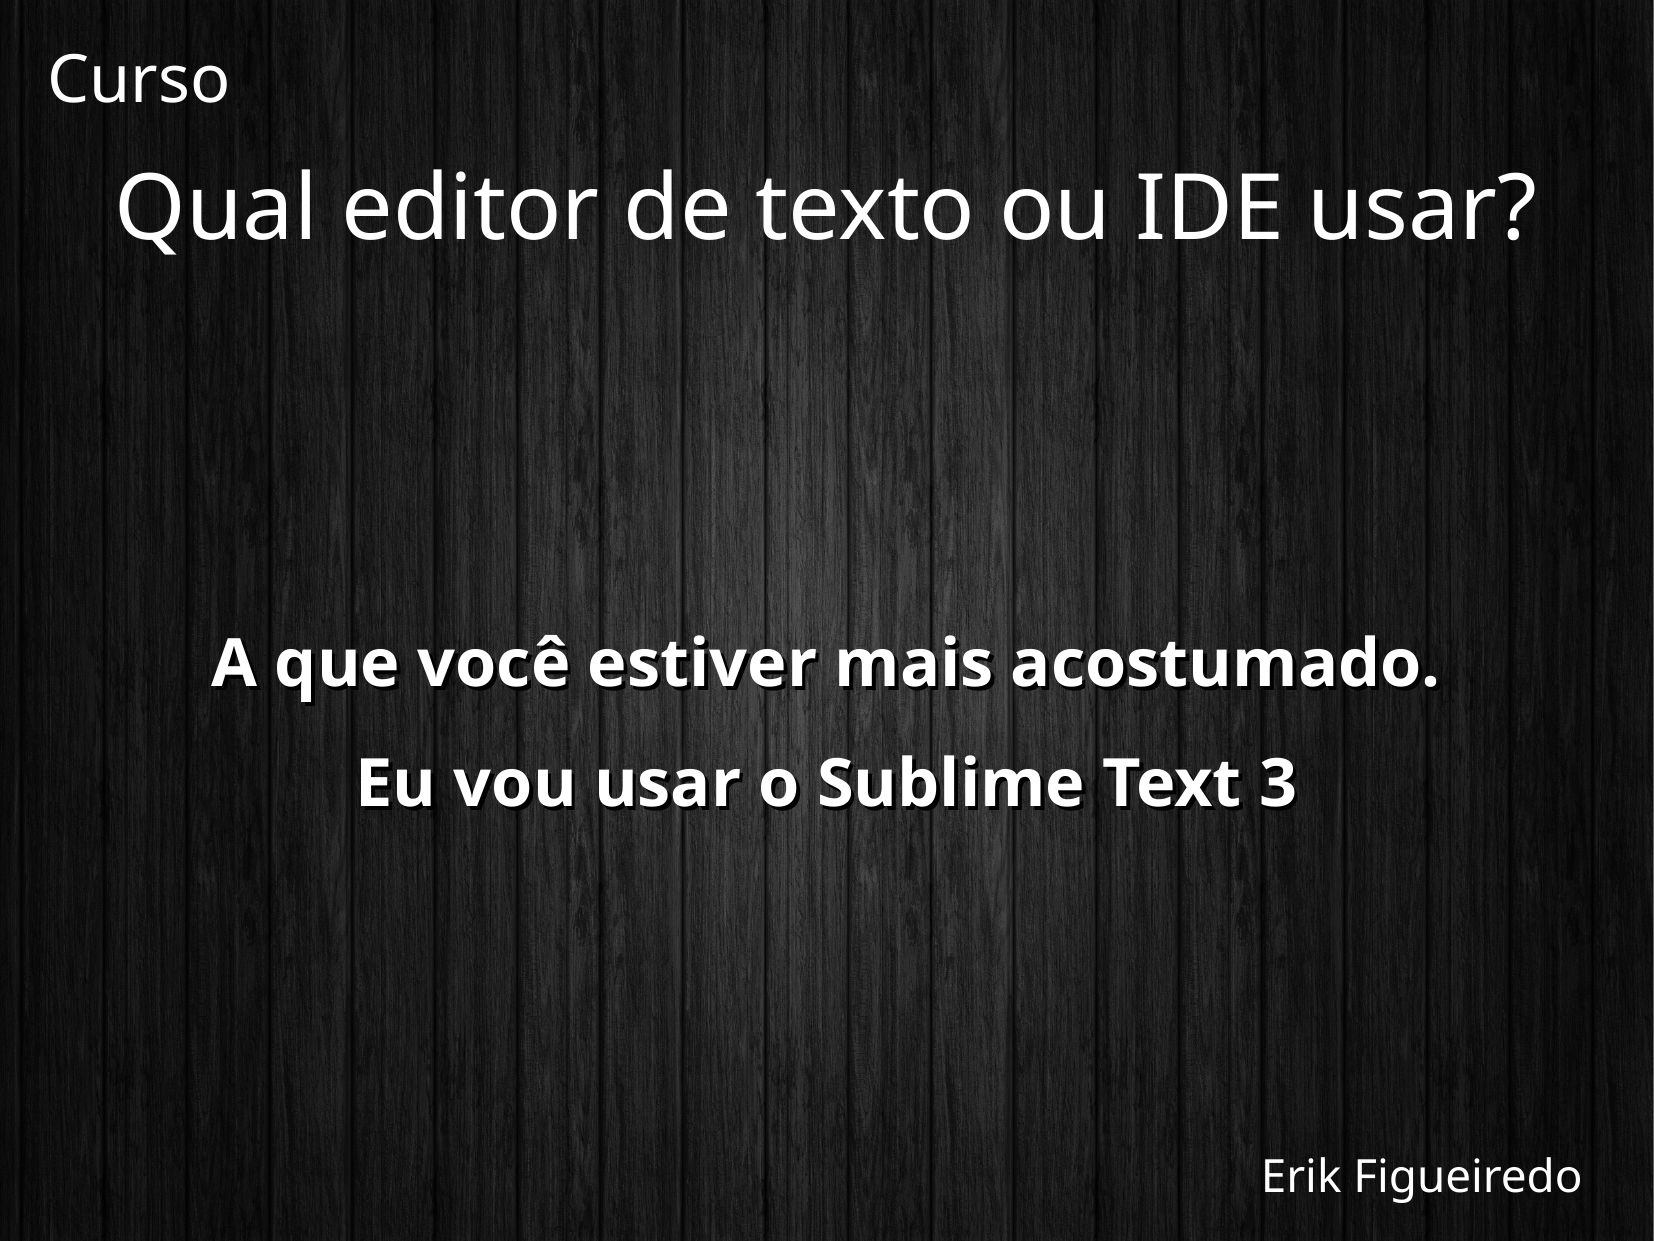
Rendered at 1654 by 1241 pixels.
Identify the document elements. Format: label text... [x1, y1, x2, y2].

title Qual editor de texto ou IDE usar? [82, 129, 1571, 278]
list A que você estiver mais acostumado. Eu vou usar o Sublime Text 3 [82, 311, 1571, 1131]
text_box Curso [47, 35, 1087, 119]
picture [0, 0, 1654, 1241]
text_box Erik Figueiredo [768, 1133, 1595, 1217]
